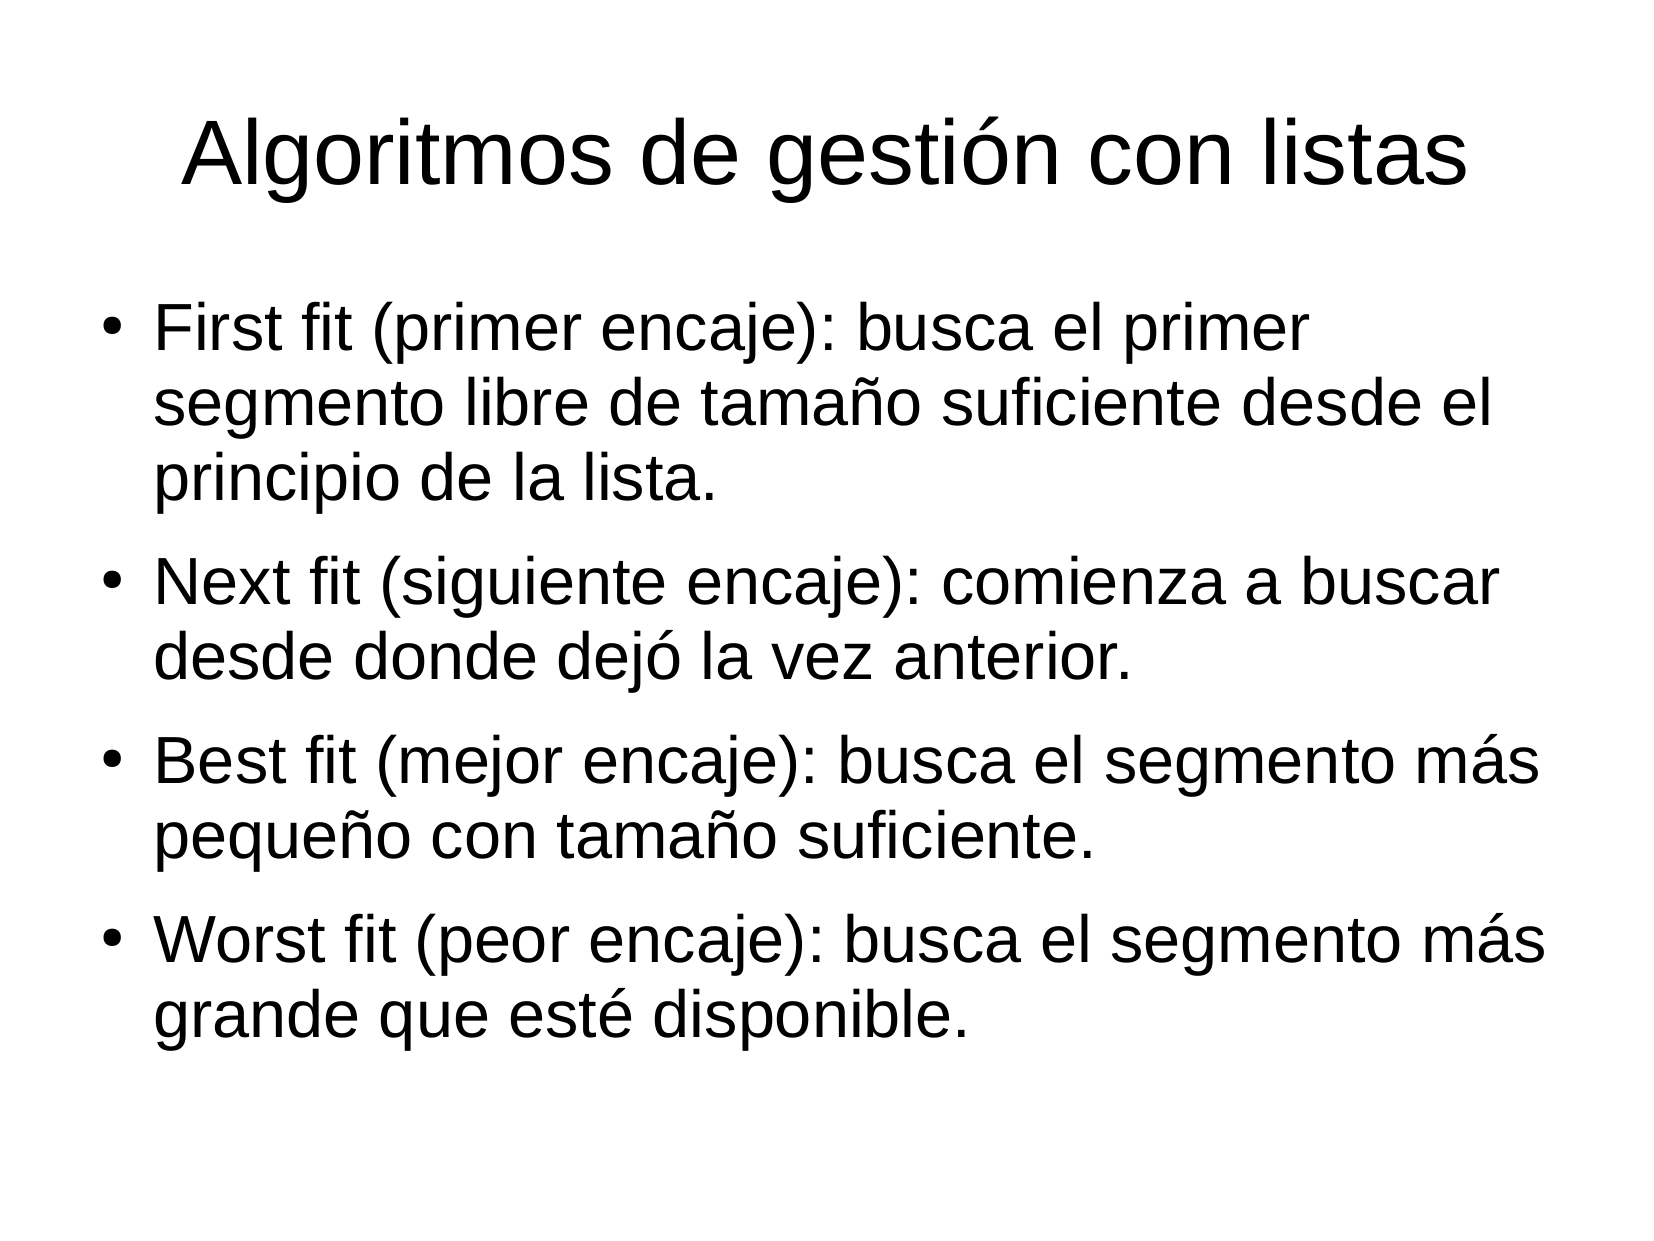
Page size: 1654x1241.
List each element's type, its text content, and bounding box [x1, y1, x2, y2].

title Algoritmos de gestión con listas [82, 49, 1571, 257]
list First fit (primer encaje): busca el primer segmento libre de tamaño suficiente desde el principio de la lista. Next fit (siguiente encaje): comienza a buscar desde donde dejó la vez anterior. Best fit (mejor encaje): busca el segmento más pequeño con tamaño suficiente. Worst fit (peor encaje): busca el segmento más grande que esté disponible. [82, 290, 1571, 1109]
